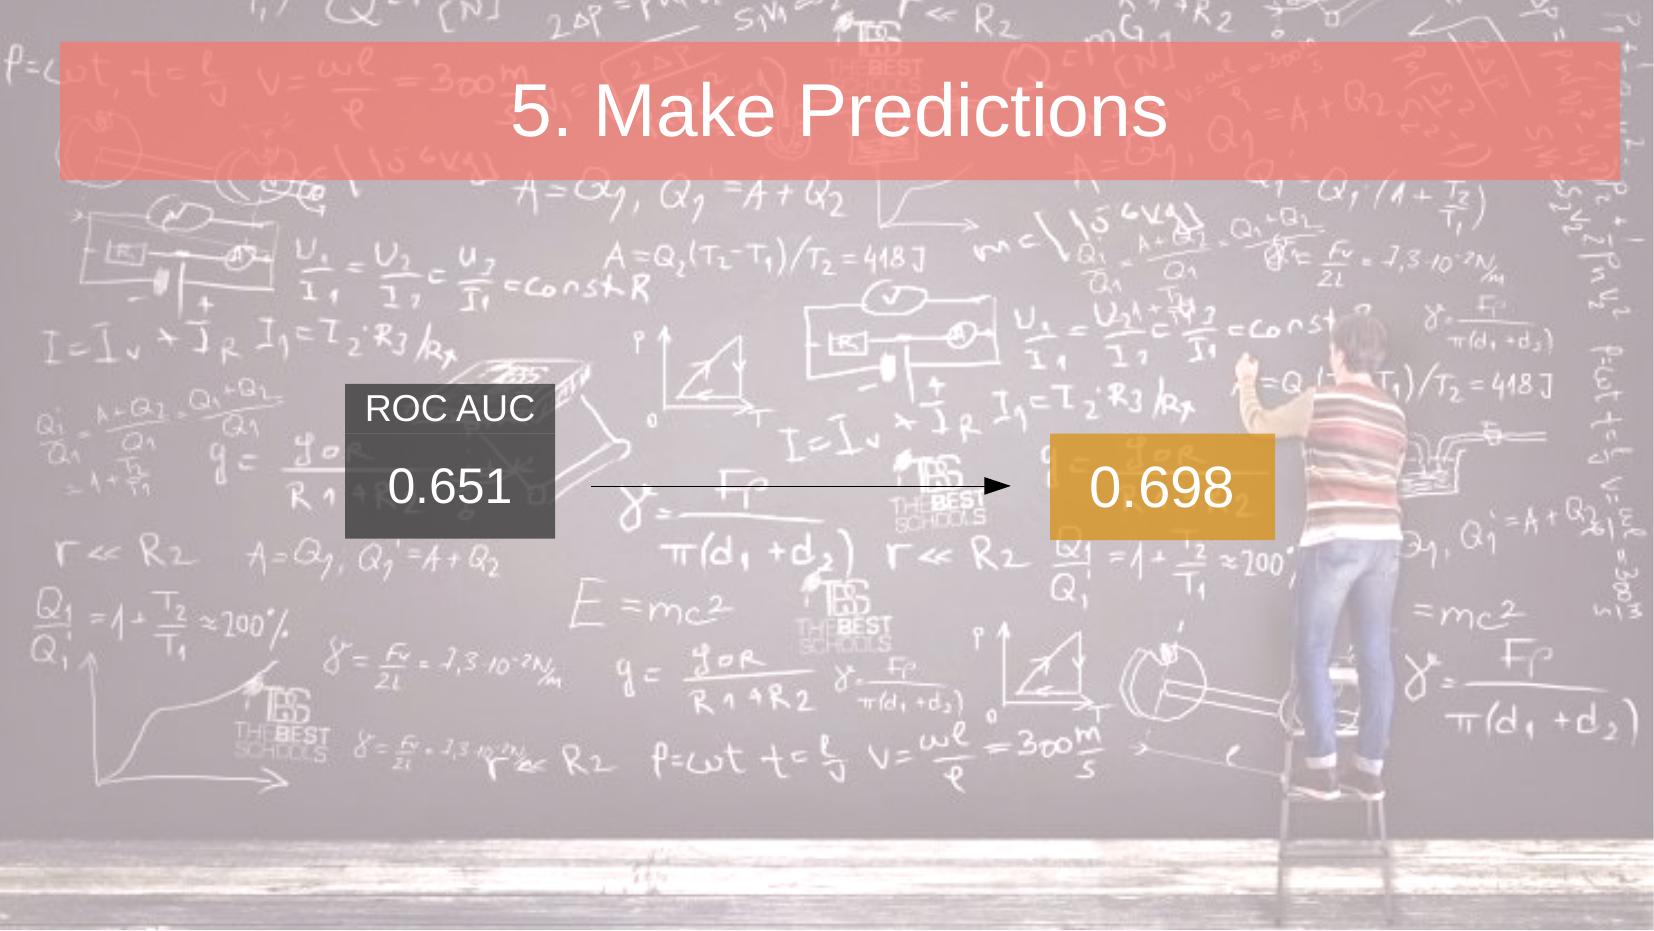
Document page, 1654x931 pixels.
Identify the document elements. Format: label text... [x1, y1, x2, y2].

title ROC AUC [345, 383, 556, 434]
title 5. Make Predictions [60, 41, 1621, 181]
text_box [0, 0, 1654, 931]
title 0.698 [1050, 433, 1276, 541]
title 0.651 [345, 434, 556, 539]
